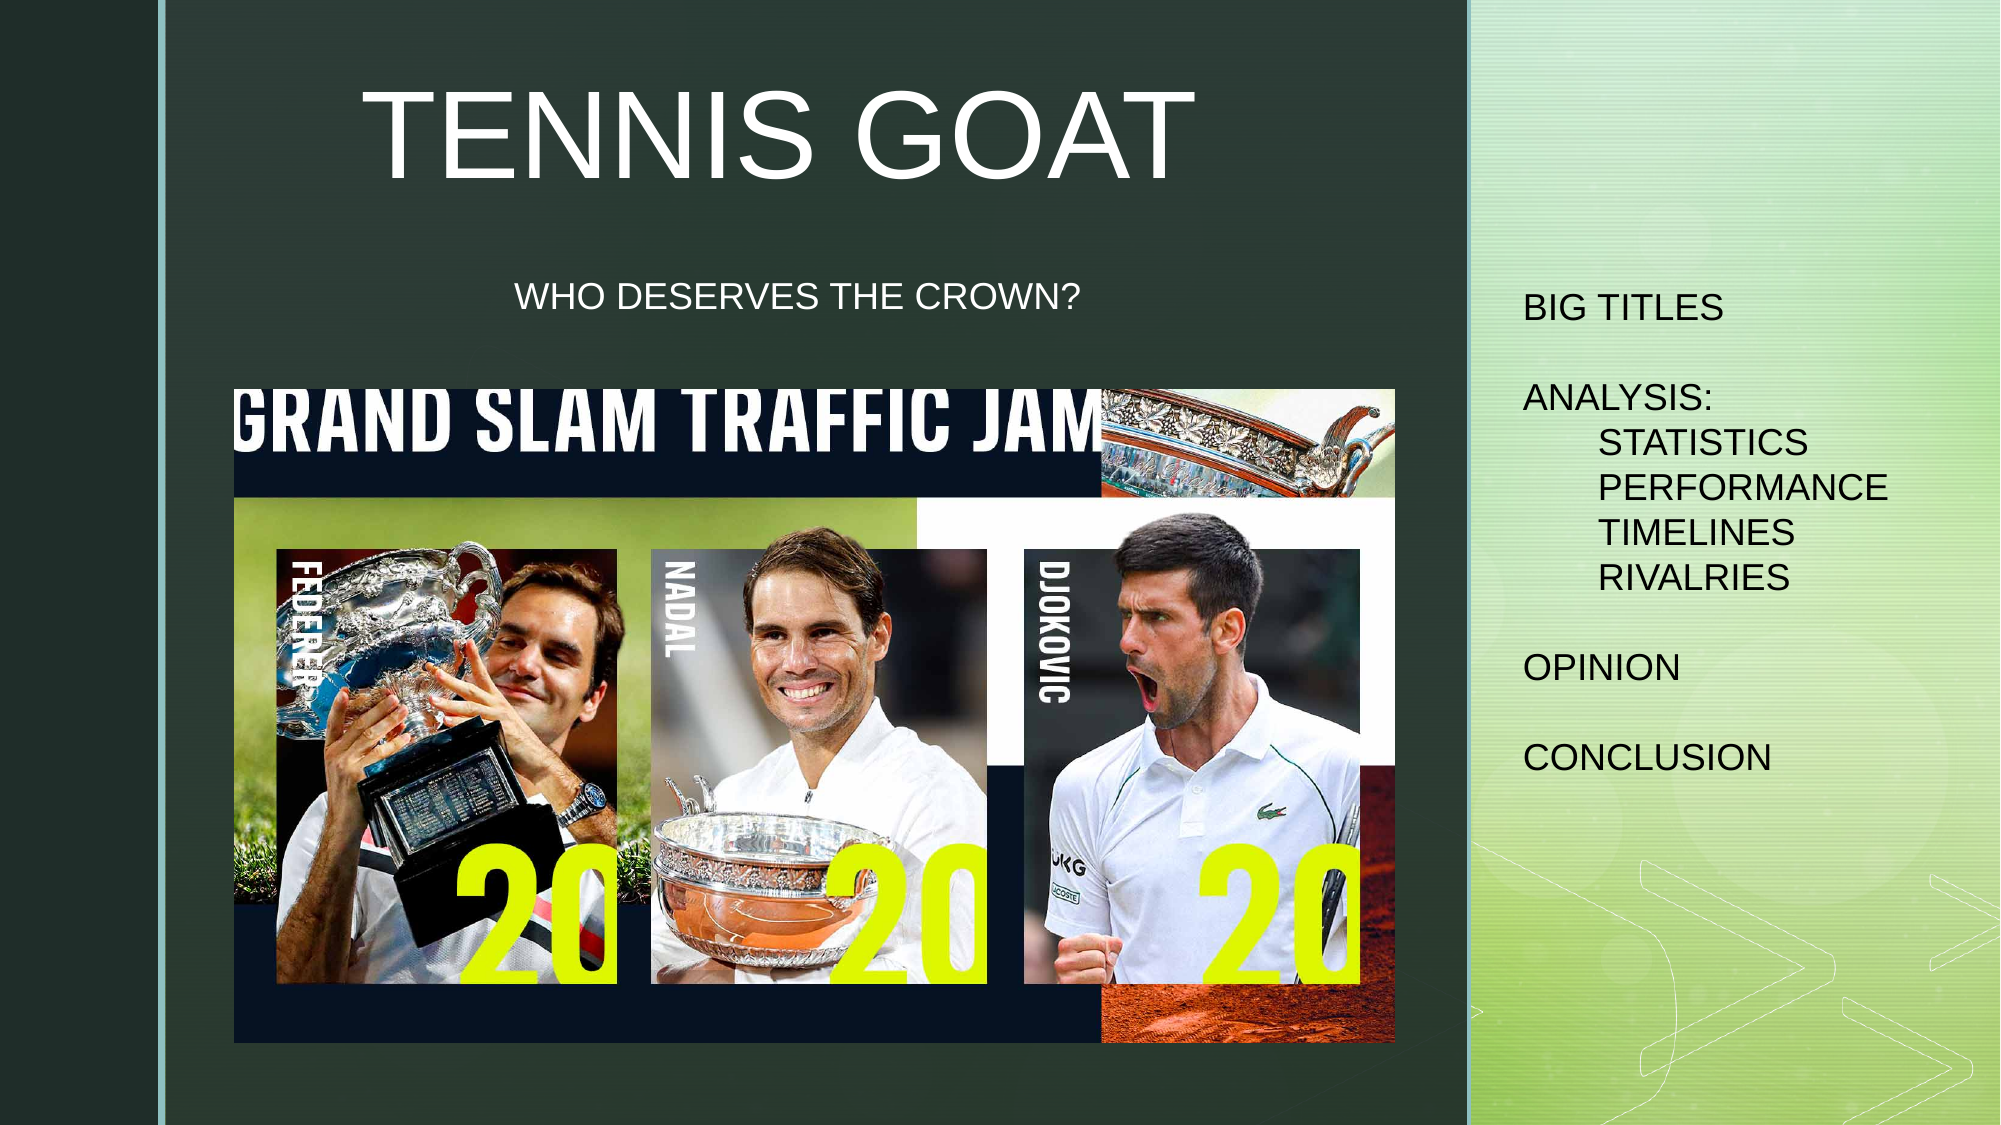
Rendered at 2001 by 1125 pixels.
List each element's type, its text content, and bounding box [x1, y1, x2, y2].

picture [234, 389, 1395, 1043]
text_box BIG TITLES ANALYSIS: STATISTICS PERFORMANCE TIMELINES RIVALRIES OPINION CONCLUSION [1507, 275, 1974, 1018]
title TENNIS GOAT [345, 63, 1251, 241]
subtitle WHO DESERVES THE CROWN? [345, 241, 1251, 325]
